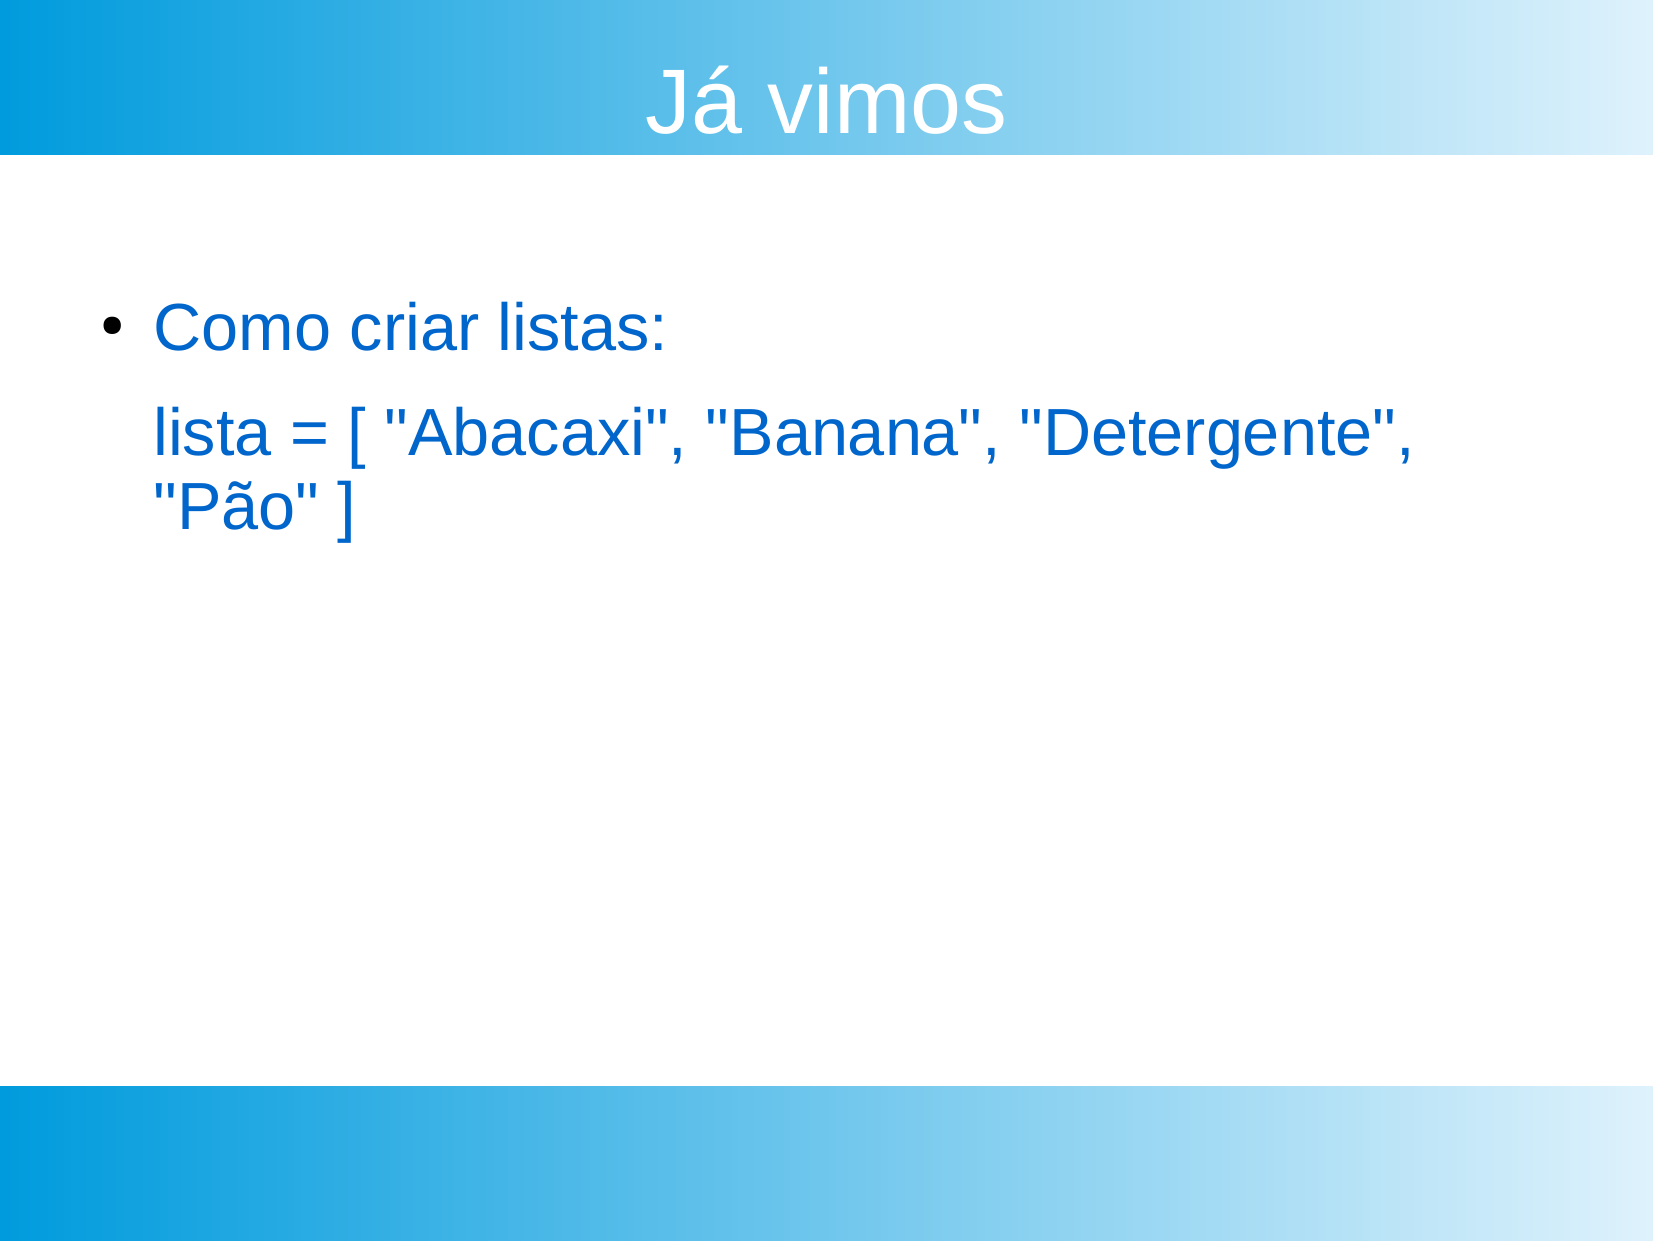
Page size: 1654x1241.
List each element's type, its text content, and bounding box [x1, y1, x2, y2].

title Já vimos [82, 49, 1571, 155]
list Como criar listas: lista = [ "Abacaxi", "Banana", "Detergente", "Pão" ] [82, 290, 1571, 1010]
